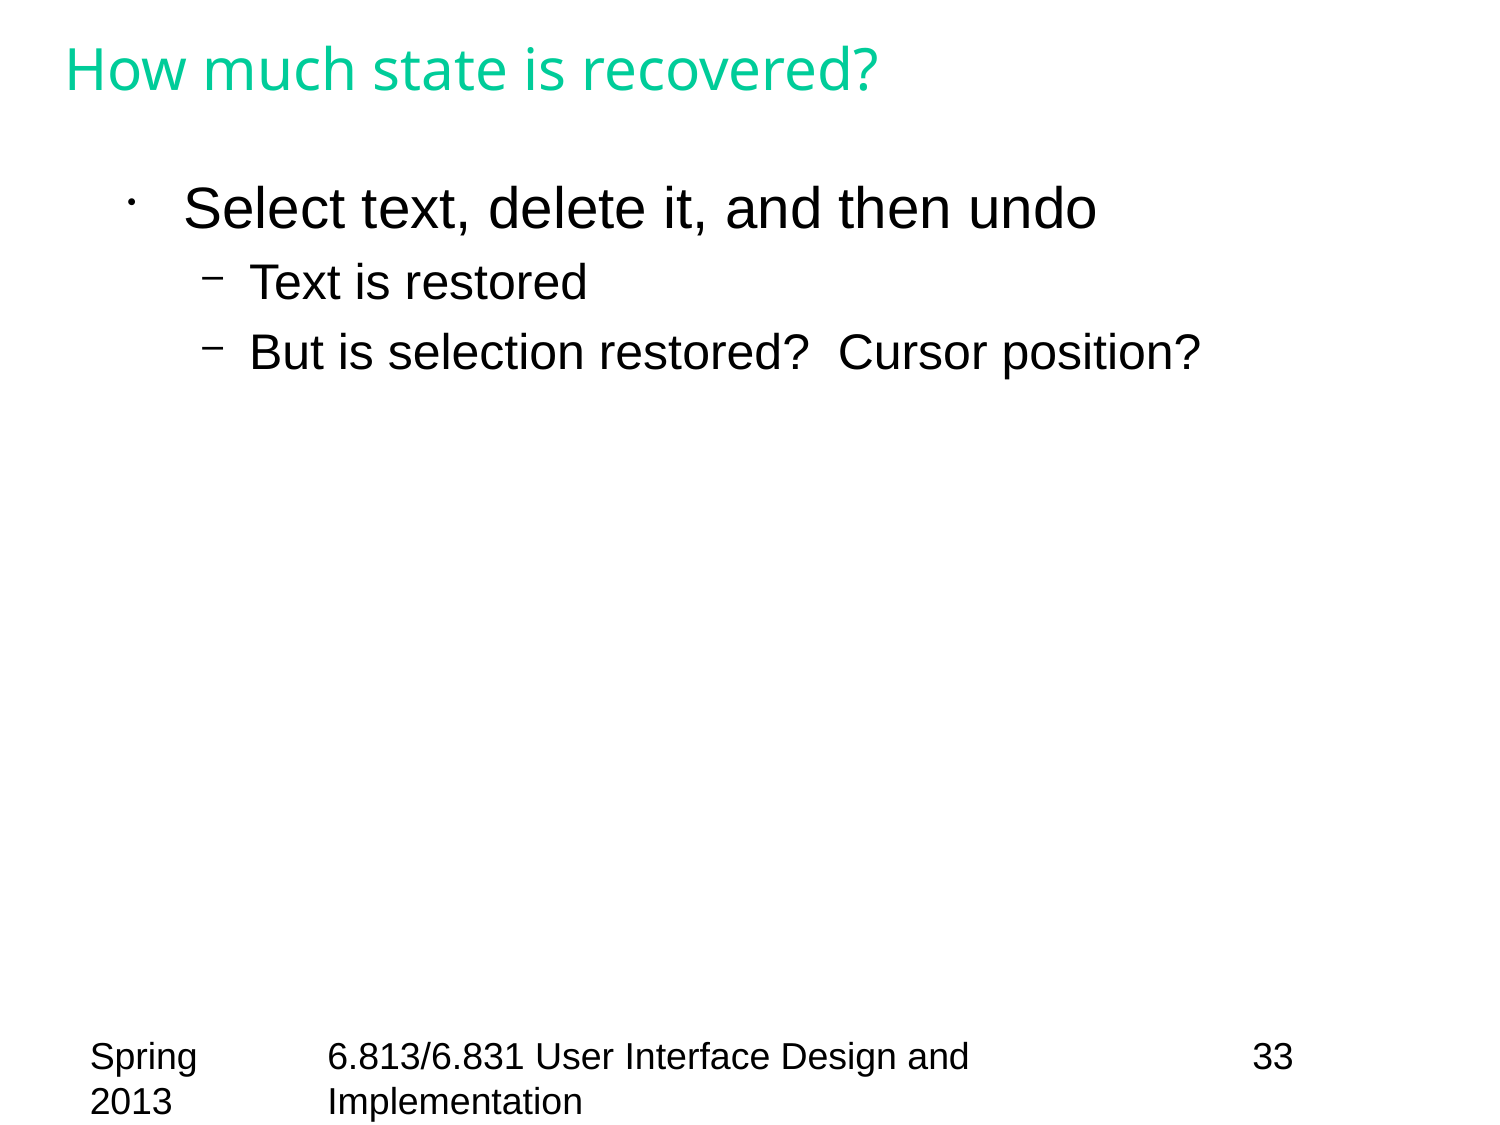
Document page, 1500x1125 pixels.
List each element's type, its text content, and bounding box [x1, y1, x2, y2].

title How much state is recovered? [50, 24, 1438, 150]
slide_number Spring 2013 [75, 1024, 300, 1103]
list Select text, delete it, and then undo Text is restored But is selection restored? Cursor position? [112, 162, 1388, 1000]
slide_number <number> [1237, 1024, 1425, 1103]
footer 6.813/6.831 User Interface Design and Implementation [312, 1024, 1225, 1103]
